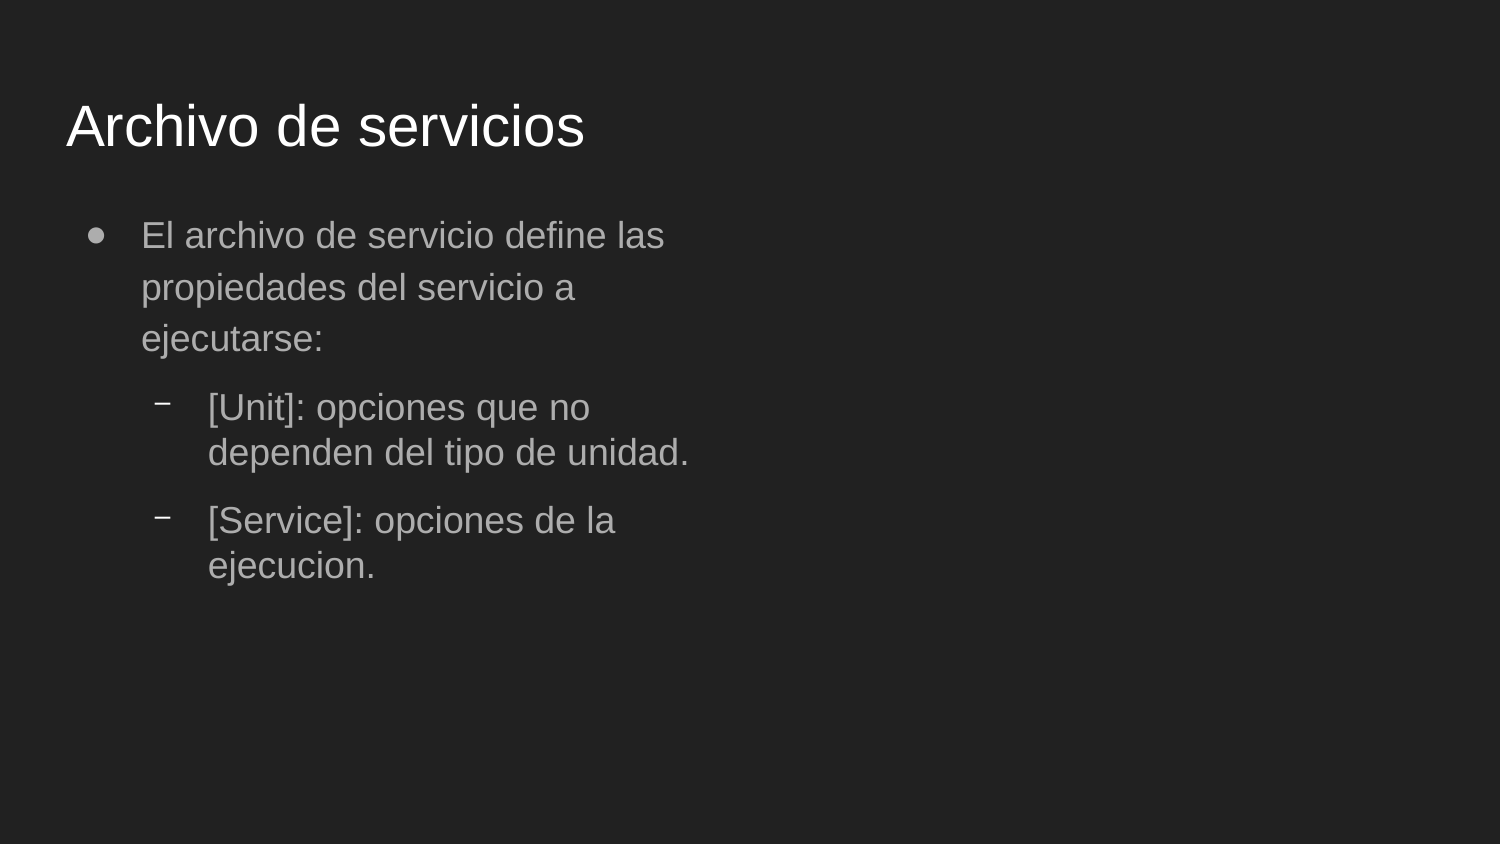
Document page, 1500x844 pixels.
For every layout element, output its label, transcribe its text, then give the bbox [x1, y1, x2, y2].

list El archivo de servicio define las propiedades del servicio a ejecutarse: [Unit]: opciones que no dependen del tipo de unidad. [Service]: opciones de la ejecucion. [51, 189, 750, 750]
title Archivo de servicios [51, 72, 1449, 167]
